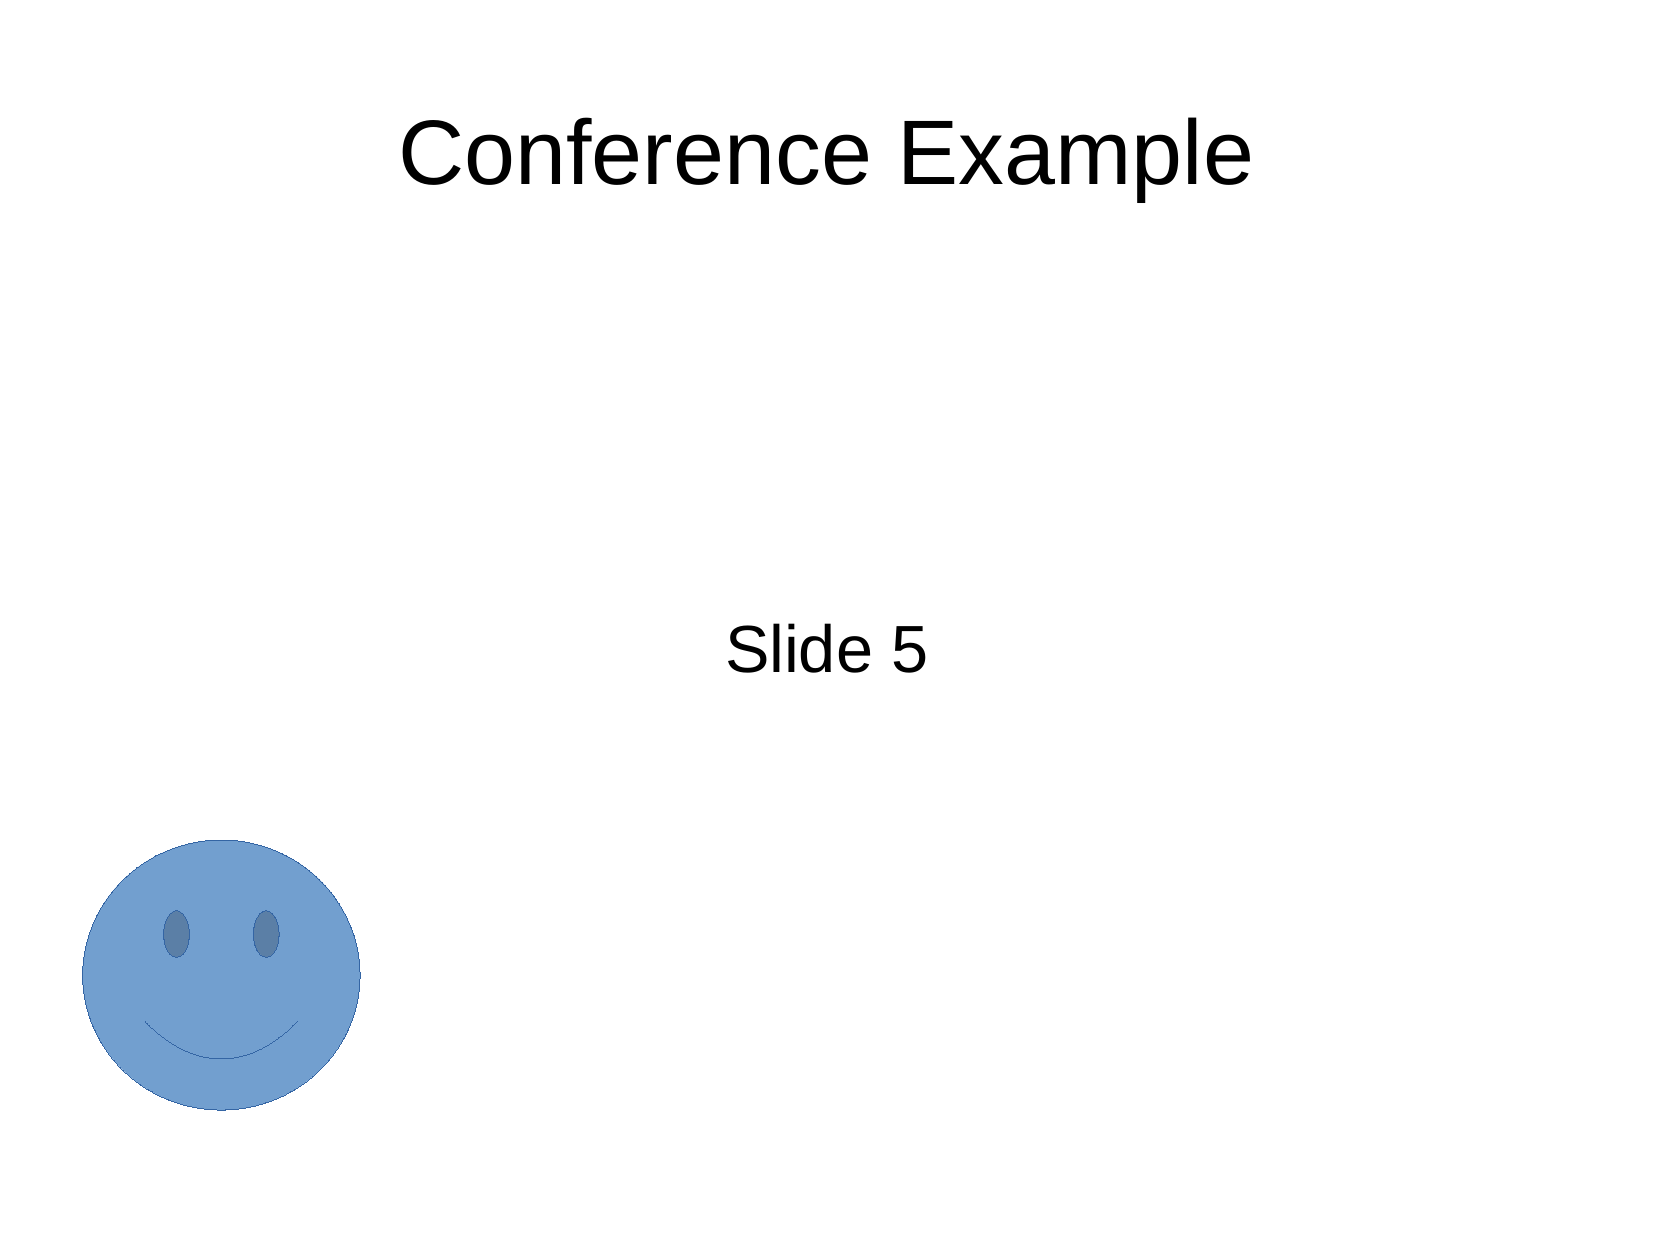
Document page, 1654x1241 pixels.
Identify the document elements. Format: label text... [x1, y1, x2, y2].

title Conference Example [82, 49, 1571, 257]
text_box [82, 840, 361, 1111]
subtitle Slide 5 [82, 290, 1571, 1010]
